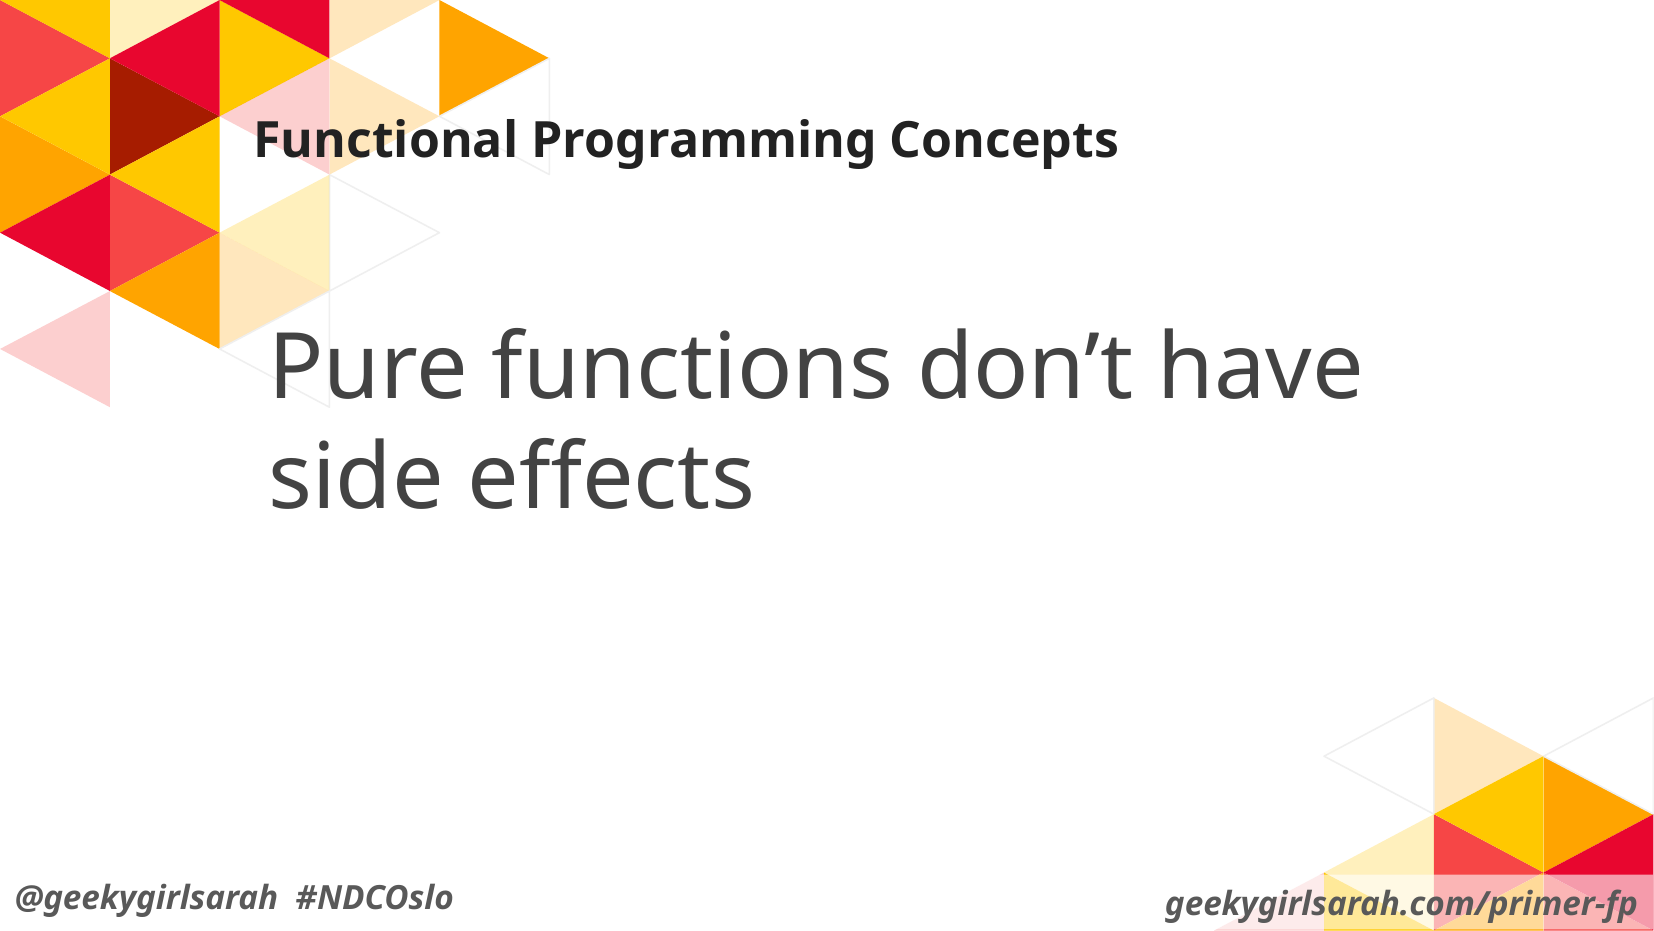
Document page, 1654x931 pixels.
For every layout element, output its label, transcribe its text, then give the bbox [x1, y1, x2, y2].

title Functional Programming Concepts [238, 61, 1406, 183]
list Pure functions don’t have side effects [238, 291, 1406, 817]
